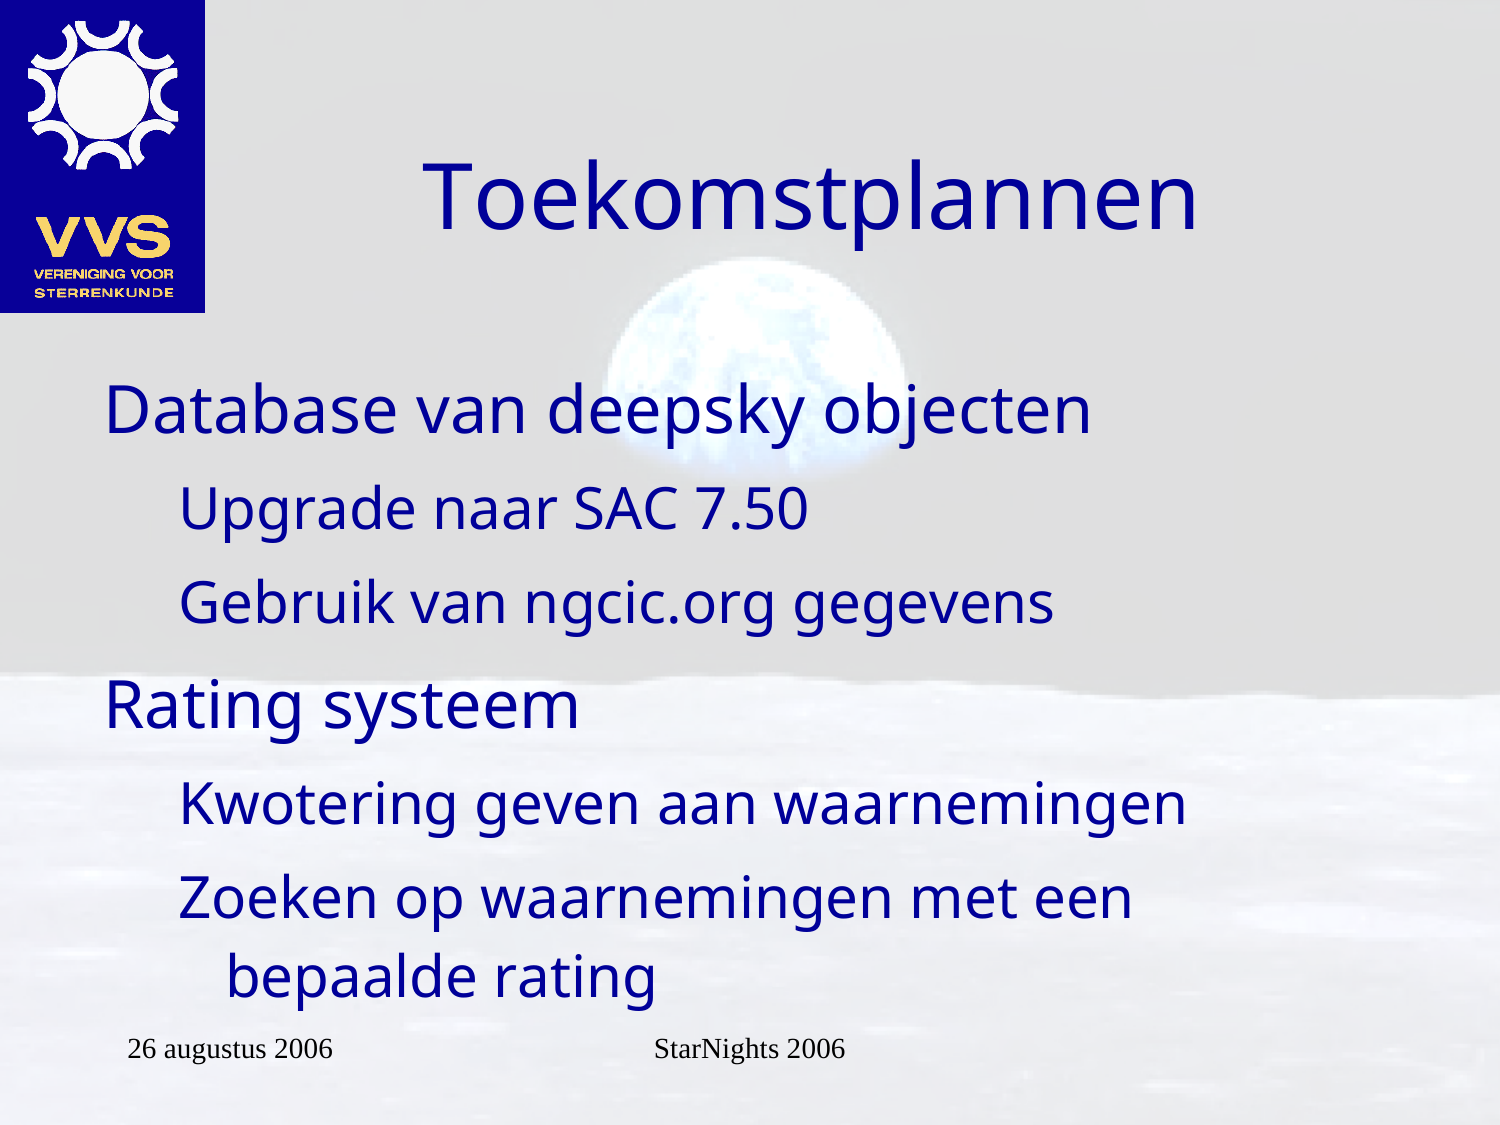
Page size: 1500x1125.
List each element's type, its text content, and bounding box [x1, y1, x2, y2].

title Toekomstplannen [237, 99, 1388, 288]
picture [0, 0, 205, 313]
list Database van deepsky objecten Upgrade naar SAC 7.50 Gebruik van ngcic.org gegevens Rating systeem Kwotering geven aan waarnemingen Zoeken op waarnemingen met een bepaalde rating [88, 354, 1364, 957]
